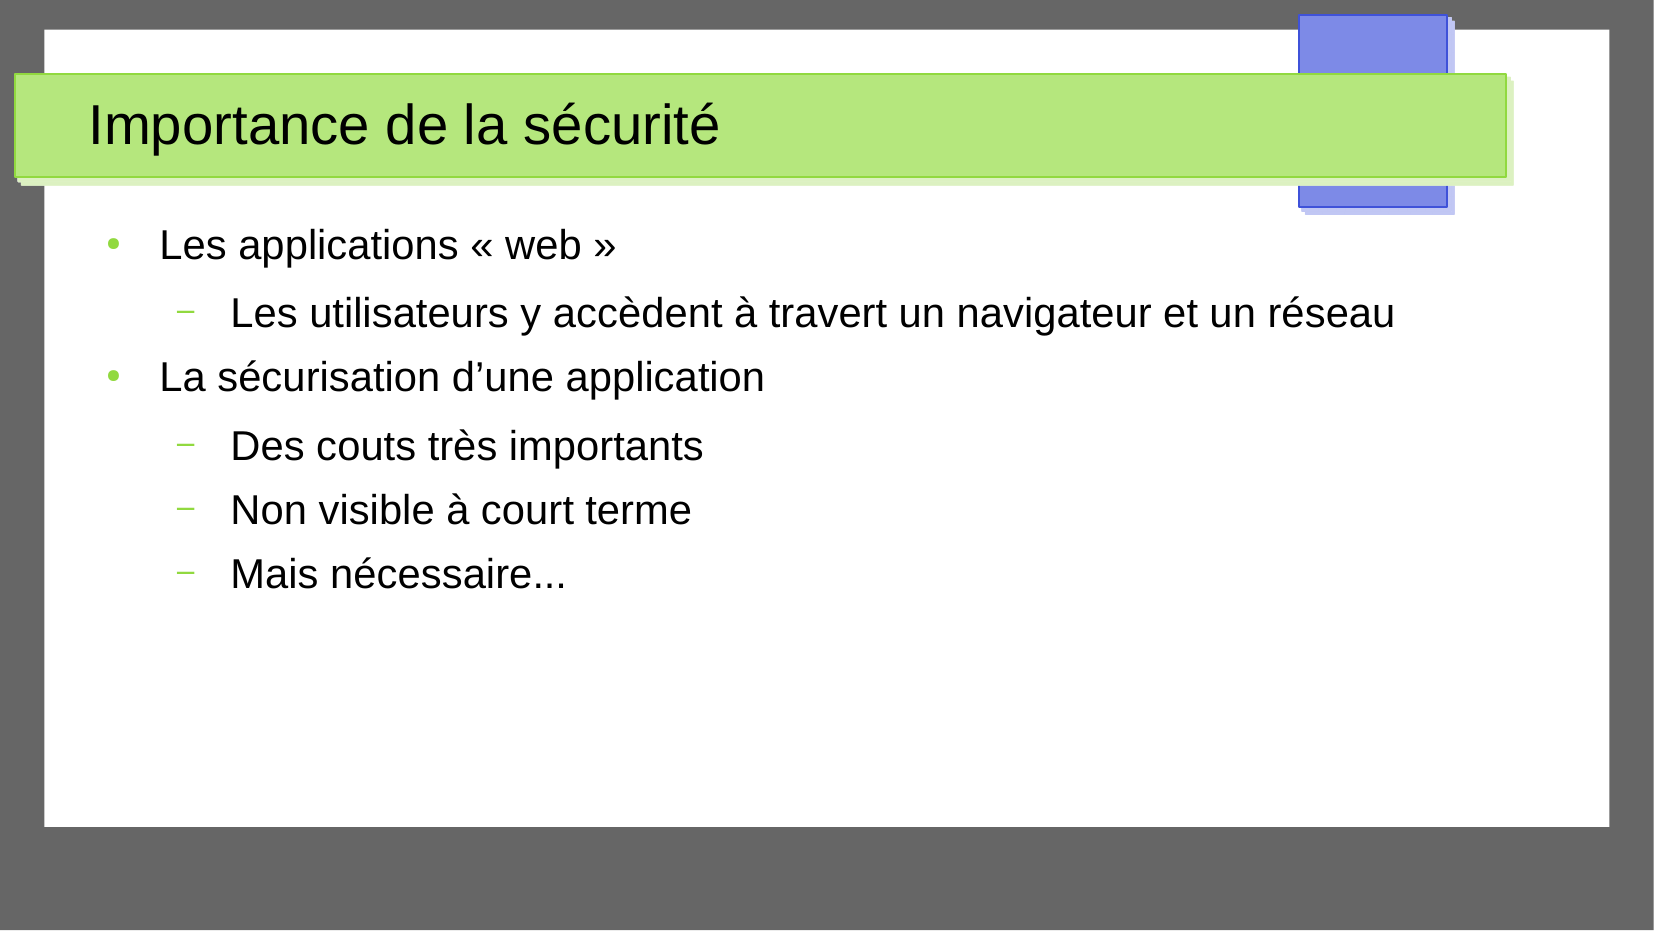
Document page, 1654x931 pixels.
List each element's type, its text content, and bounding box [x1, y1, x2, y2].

title Importance de la sécurité [88, 73, 1506, 178]
list Les applications « web » Les utilisateurs y accèdent à travert un navigateur et un réseau La sécurisation d’une application Des couts très importants Non visible à court terme Mais nécessaire... [88, 221, 1565, 813]
